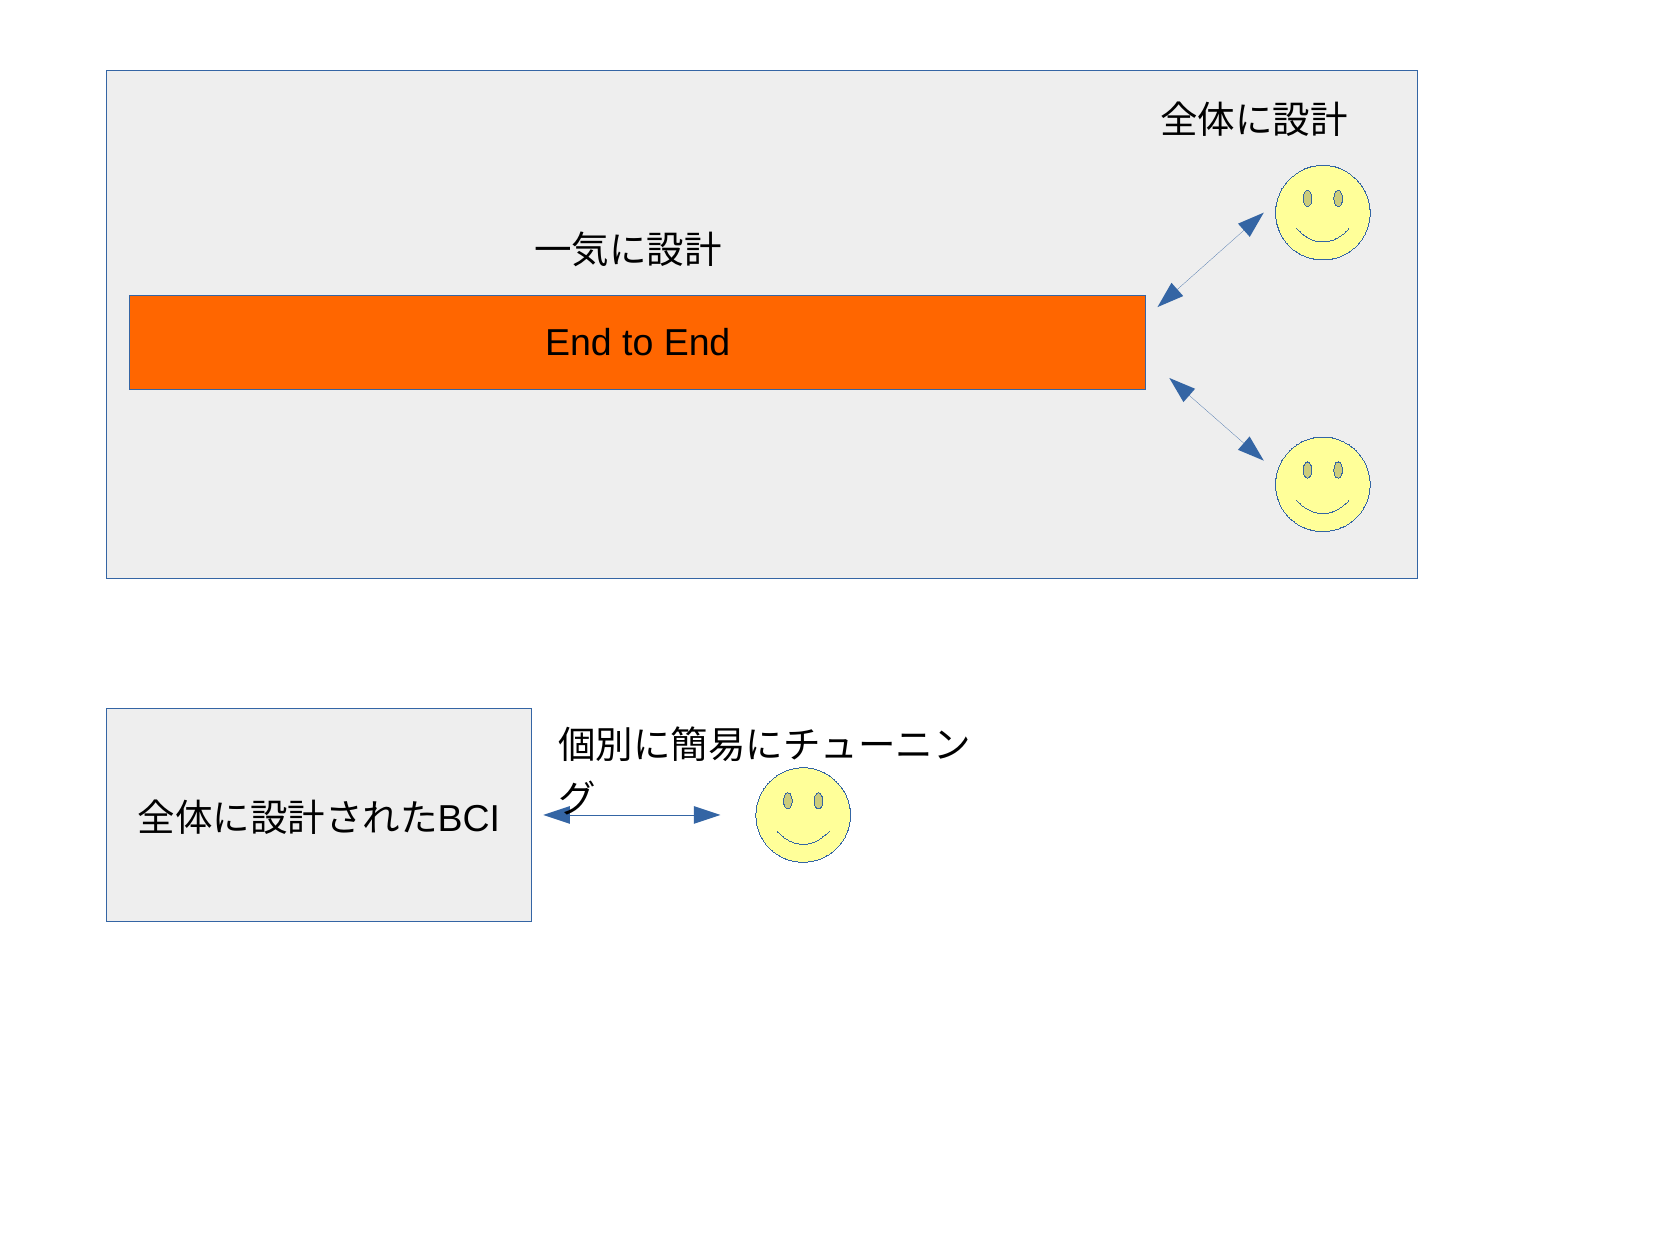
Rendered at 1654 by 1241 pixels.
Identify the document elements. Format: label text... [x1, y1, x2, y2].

text_box 一気に設計 [519, 212, 851, 265]
text_box 個別に簡易にチューニング [543, 707, 1004, 798]
text_box [755, 798, 851, 863]
text_box [106, 70, 1418, 579]
text_box 全体に設計されたBCI [106, 708, 532, 922]
text_box 全体に設計 [1145, 82, 1406, 136]
text_box End to End [129, 295, 1146, 390]
